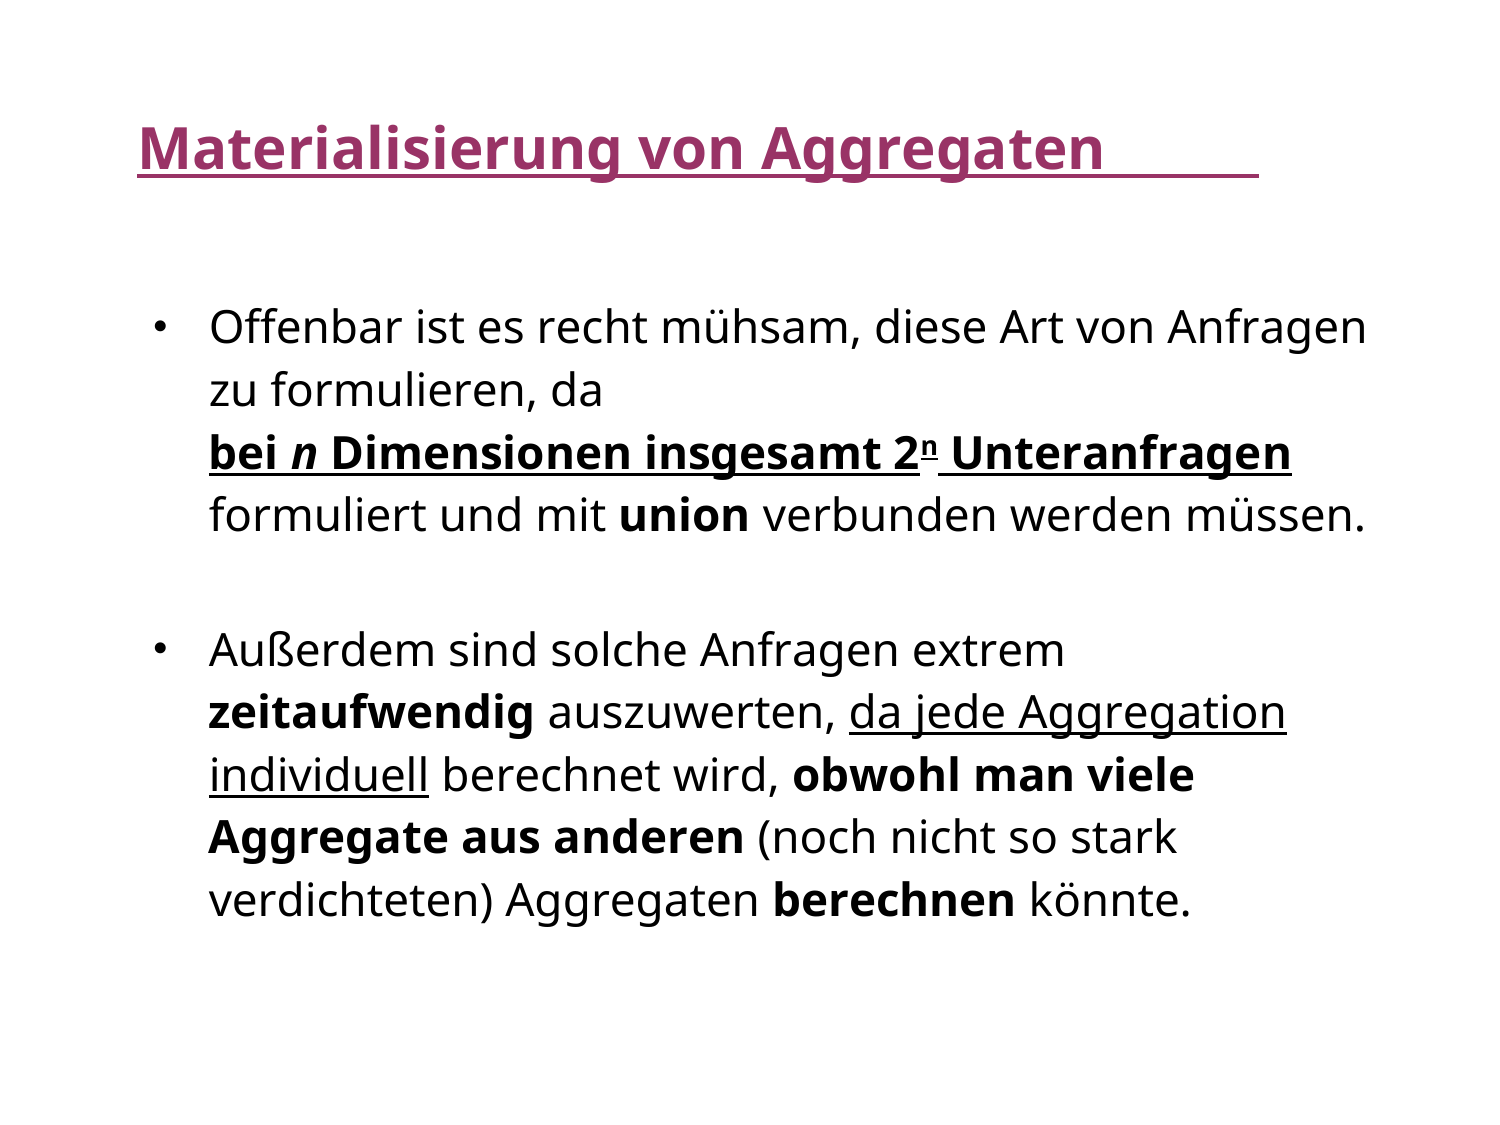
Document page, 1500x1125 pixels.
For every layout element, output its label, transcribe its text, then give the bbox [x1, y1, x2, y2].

list Offenbar ist es recht mühsam, diese Art von Anfragen zu formulieren, da bei n Dimensionen insgesamt 2n Unteranfragen formuliert und mit union verbunden werden müssen. Außerdem sind solche Anfragen extrem zeitaufwendig auszuwerten, da jede Aggregation individuell berechnet wird, obwohl man viele Aggregate aus anderen (noch nicht so stark verdichteten) Aggregaten berechnen könnte. [137, 287, 1413, 1018]
title Materialisierung von Aggregaten [137, 111, 1413, 183]
